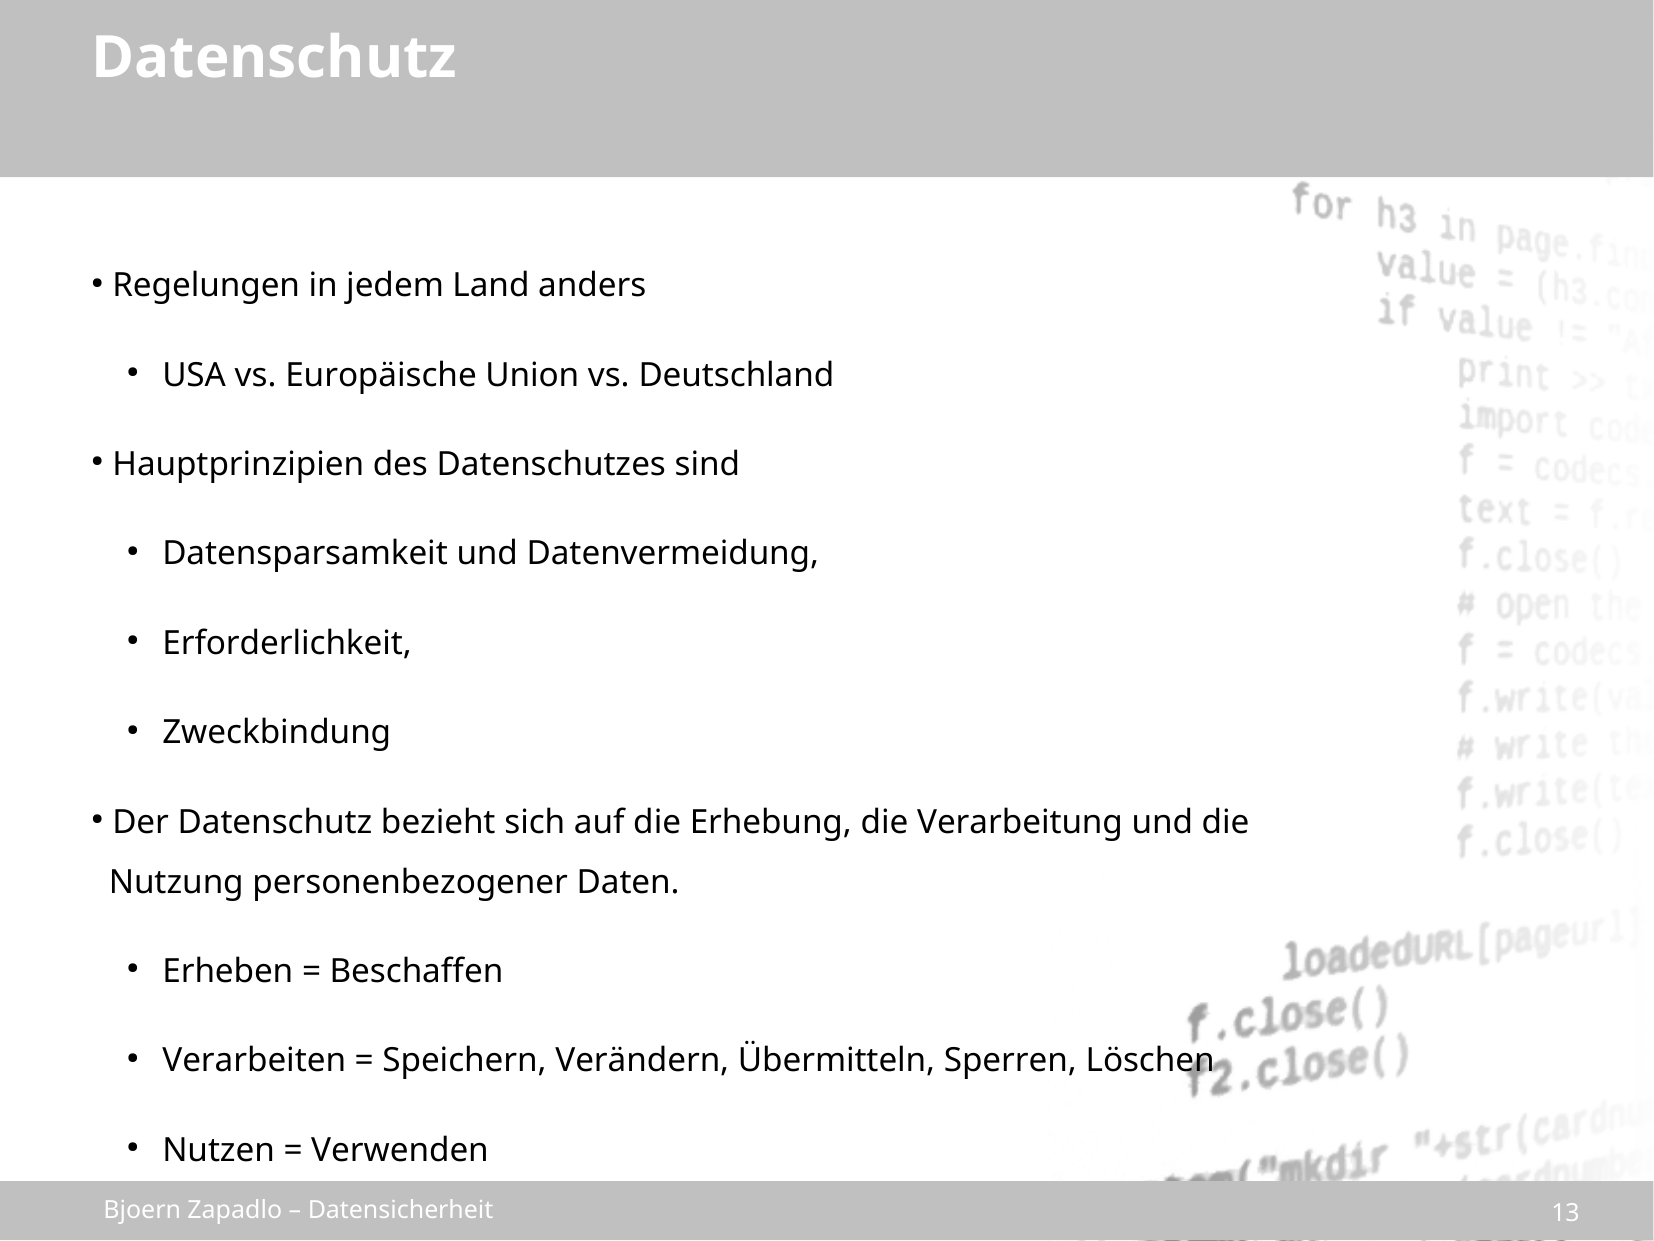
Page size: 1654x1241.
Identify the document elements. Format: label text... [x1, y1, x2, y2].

text_box Datenschutz [76, 17, 1444, 98]
text_box Regelungen in jedem Land anders USA vs. Europäische Union vs. Deutschland Hauptprinzipien des Datenschutzes sind Datensparsamkeit und Datenvermeidung, Erforderlichkeit, Zweckbindung Der Datenschutz bezieht sich auf die Erhebung, die Verarbeitung und die Nutzung personenbezogener Daten. Erheben = Beschaffen Verarbeiten = Speichern, Verändern, Übermitteln, Sperren, Löschen Nutzen = Verwenden [76, 236, 1432, 1176]
picture [0, 178, 1654, 1181]
